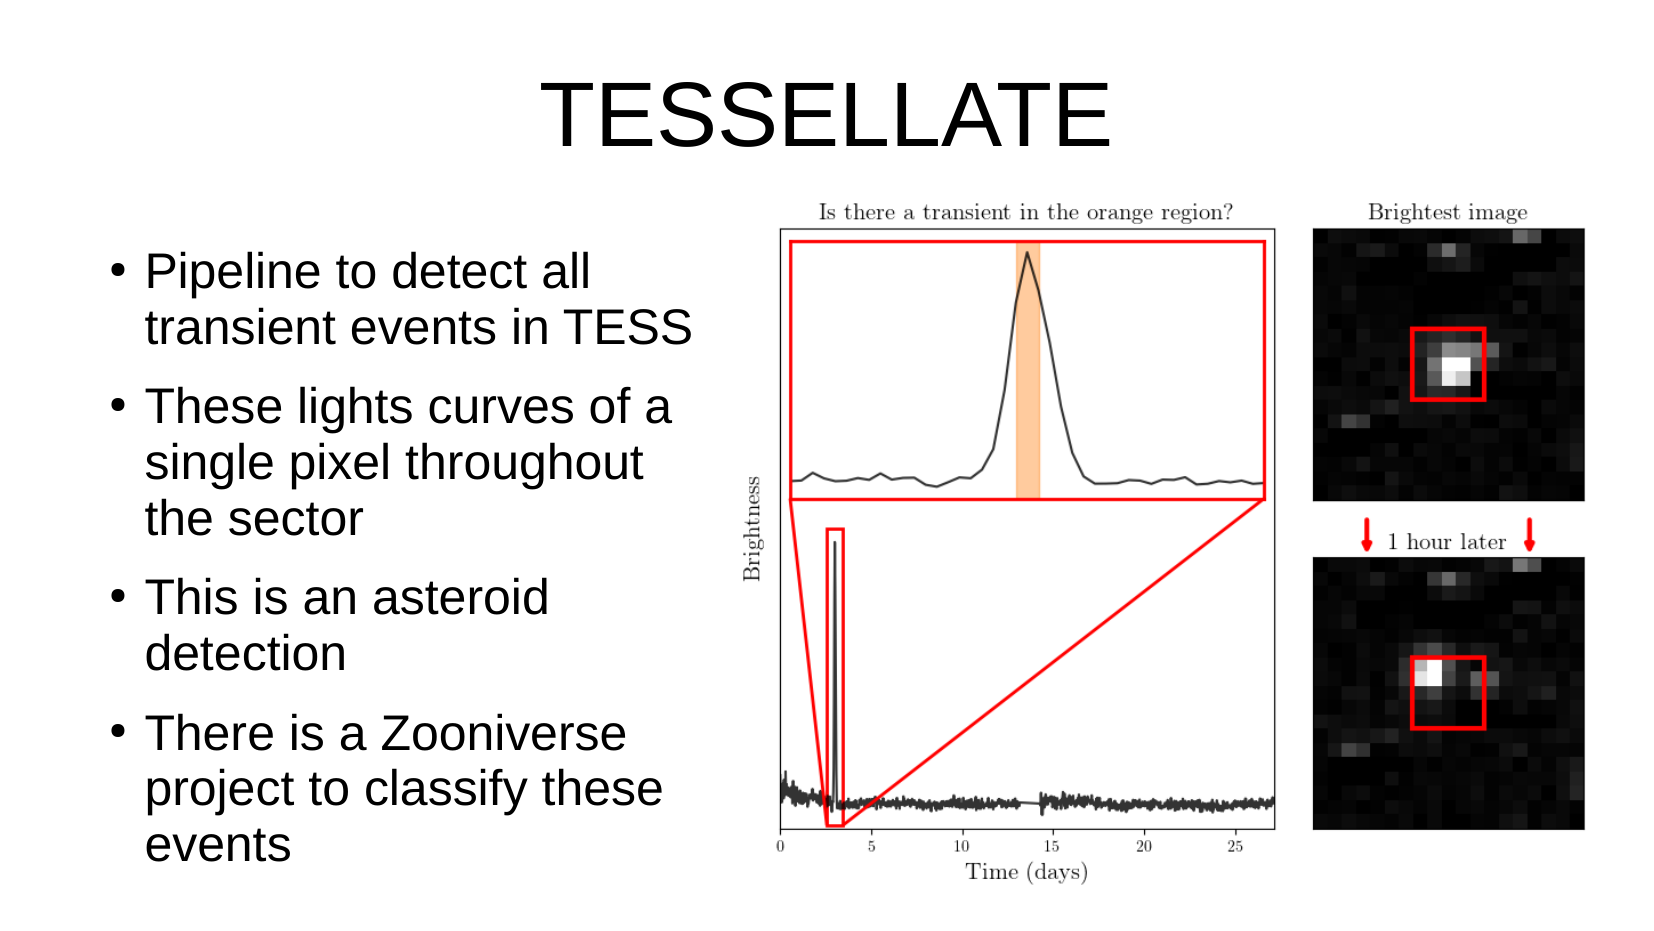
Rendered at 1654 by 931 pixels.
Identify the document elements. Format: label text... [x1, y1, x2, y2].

title TESSELLATE [82, 37, 1571, 193]
picture [732, 192, 1595, 895]
text_box Pipeline to detect all transient events in TESS These lights curves of a single pixel throughout the sector This is an asteroid detection There is a Zooniverse project to classify these events [94, 236, 721, 880]
